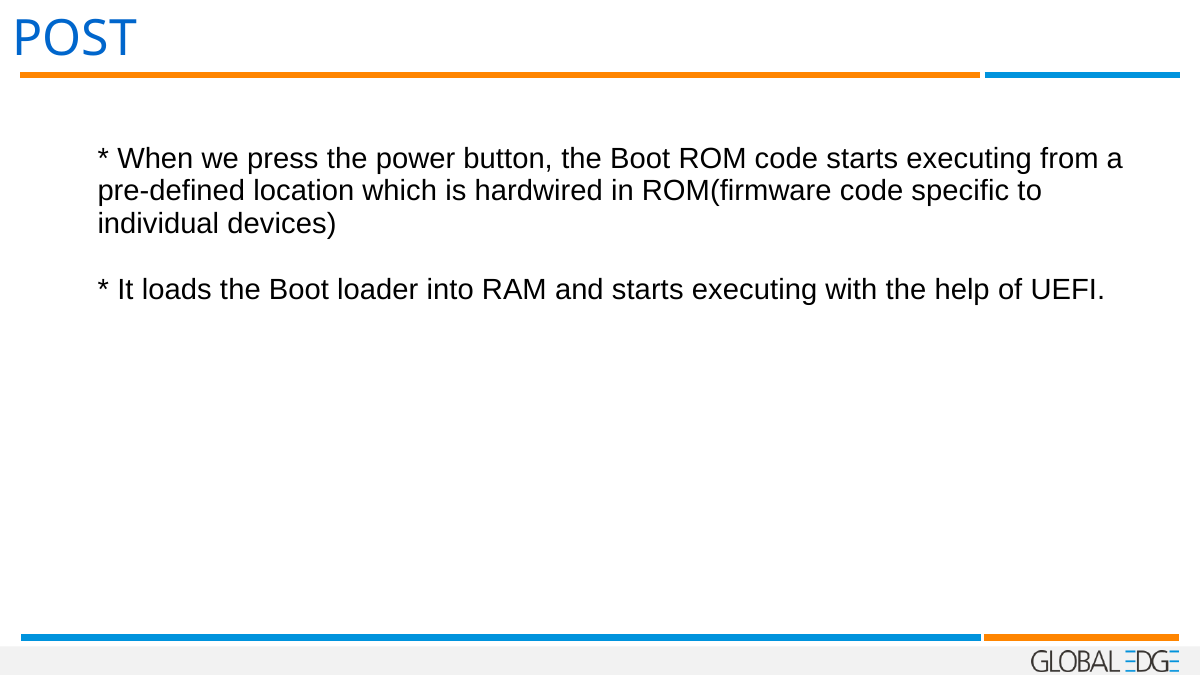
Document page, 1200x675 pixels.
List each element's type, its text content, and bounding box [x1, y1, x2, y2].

title POST [12, 6, 1088, 66]
text_box * When we press the power button, the Boot ROM code starts executing from a pre-defined location which is hardwired in ROM(firmware code specific to individual devices) * It loads the Boot loader into RAM and starts executing with the help of UEFI. [47, 134, 1158, 443]
picture [1031, 650, 1179, 672]
